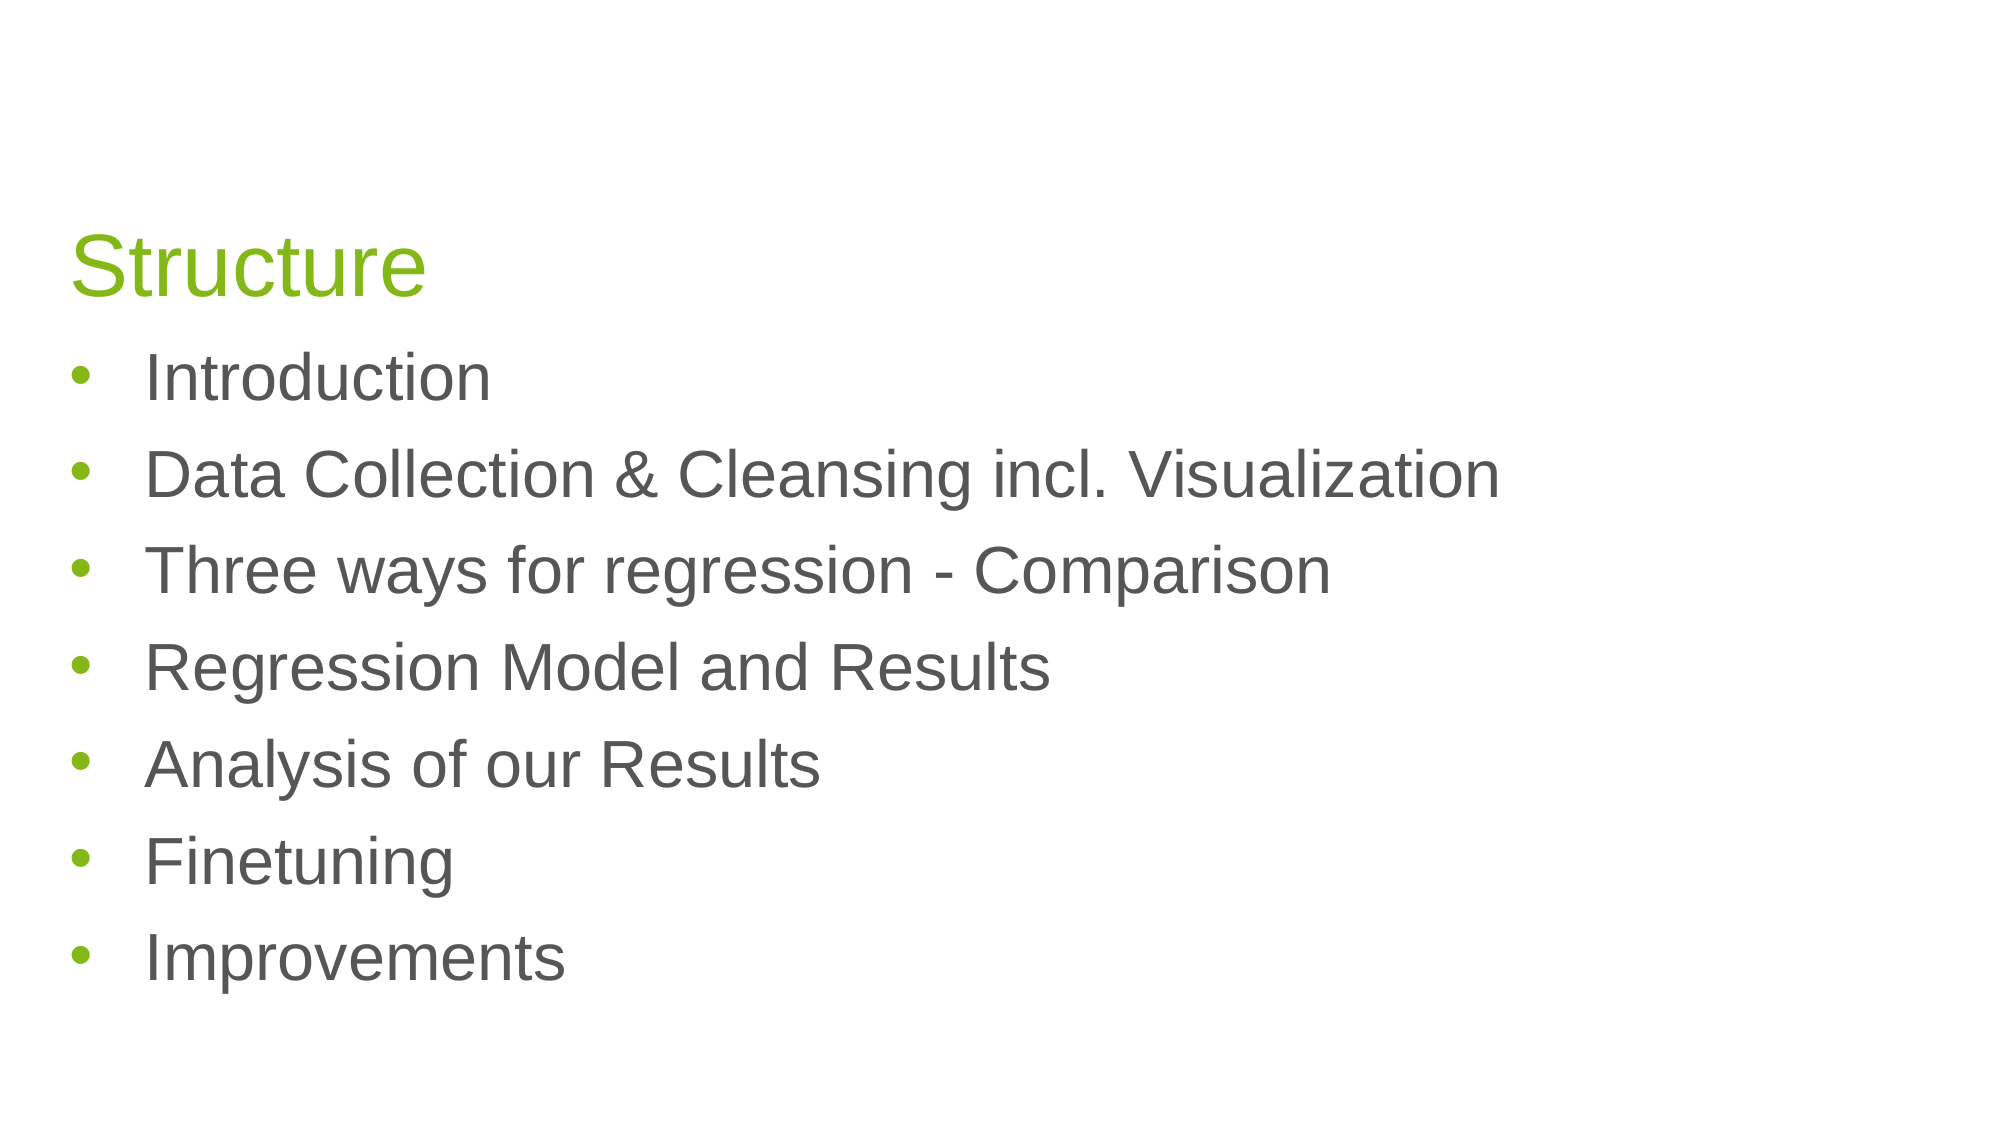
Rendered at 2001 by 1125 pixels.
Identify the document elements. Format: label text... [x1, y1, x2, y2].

title Structure [55, 200, 1946, 311]
list Introduction Data Collection & Cleansing incl. Visualization Three ways for regression - Comparison Regression Model and Results Analysis of our Results Finetuning Improvements [54, 326, 1946, 1035]
